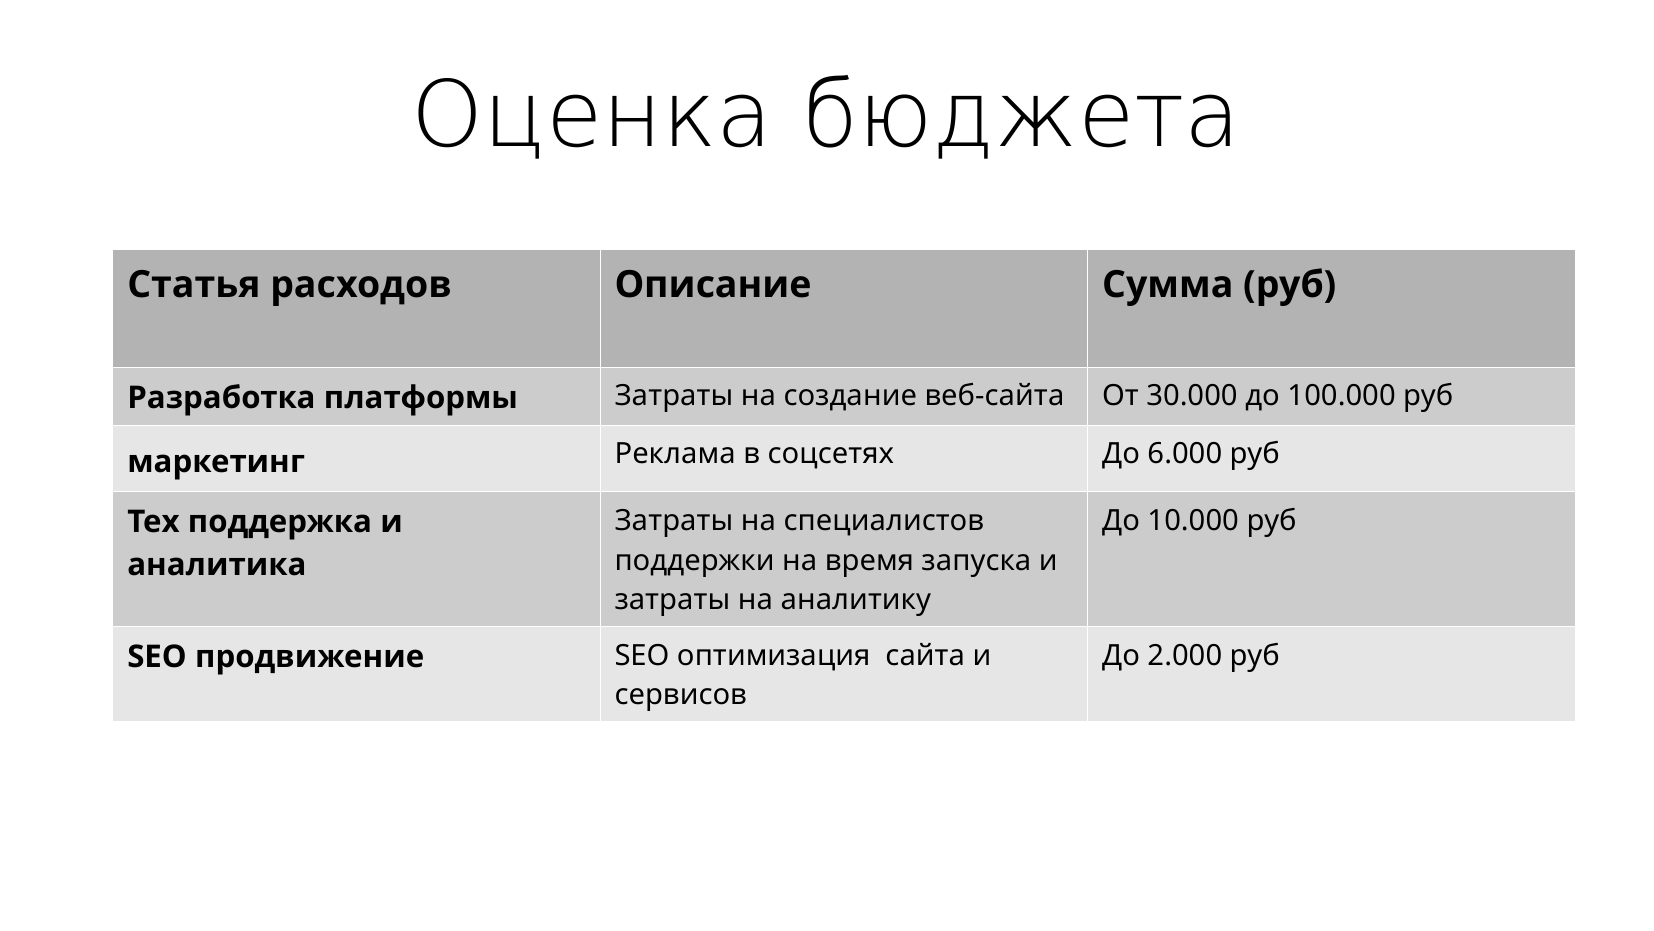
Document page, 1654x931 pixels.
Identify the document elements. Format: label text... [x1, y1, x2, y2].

title Оценка бюджета [82, 12, 1571, 218]
table_cell До 6.000 руб [1088, 426, 1575, 491]
table_cell От 30.000 до 100.000 руб [1088, 368, 1575, 425]
table_header Статья расходов [113, 250, 600, 367]
table_header Сумма (руб) [1088, 250, 1575, 367]
table_cell До 10.000 руб [1088, 492, 1575, 626]
table_cell Затраты на специалистов поддержки на время запуска и затраты на аналитику [601, 492, 1087, 626]
table_cell SEO продвижение [113, 627, 600, 721]
table_cell До 2.000 руб [1088, 627, 1575, 721]
table_cell SEO оптимизация сайта и сервисов [601, 627, 1087, 721]
table_cell Реклама в соцсетях [601, 426, 1087, 491]
table_header Описание [601, 250, 1087, 367]
table_cell Затраты на создание веб-сайта [601, 368, 1087, 425]
table_cell Тех поддержка и аналитика [113, 492, 600, 626]
table_cell маркетинг [113, 426, 600, 491]
table_cell Разработка платформы [113, 368, 600, 425]
